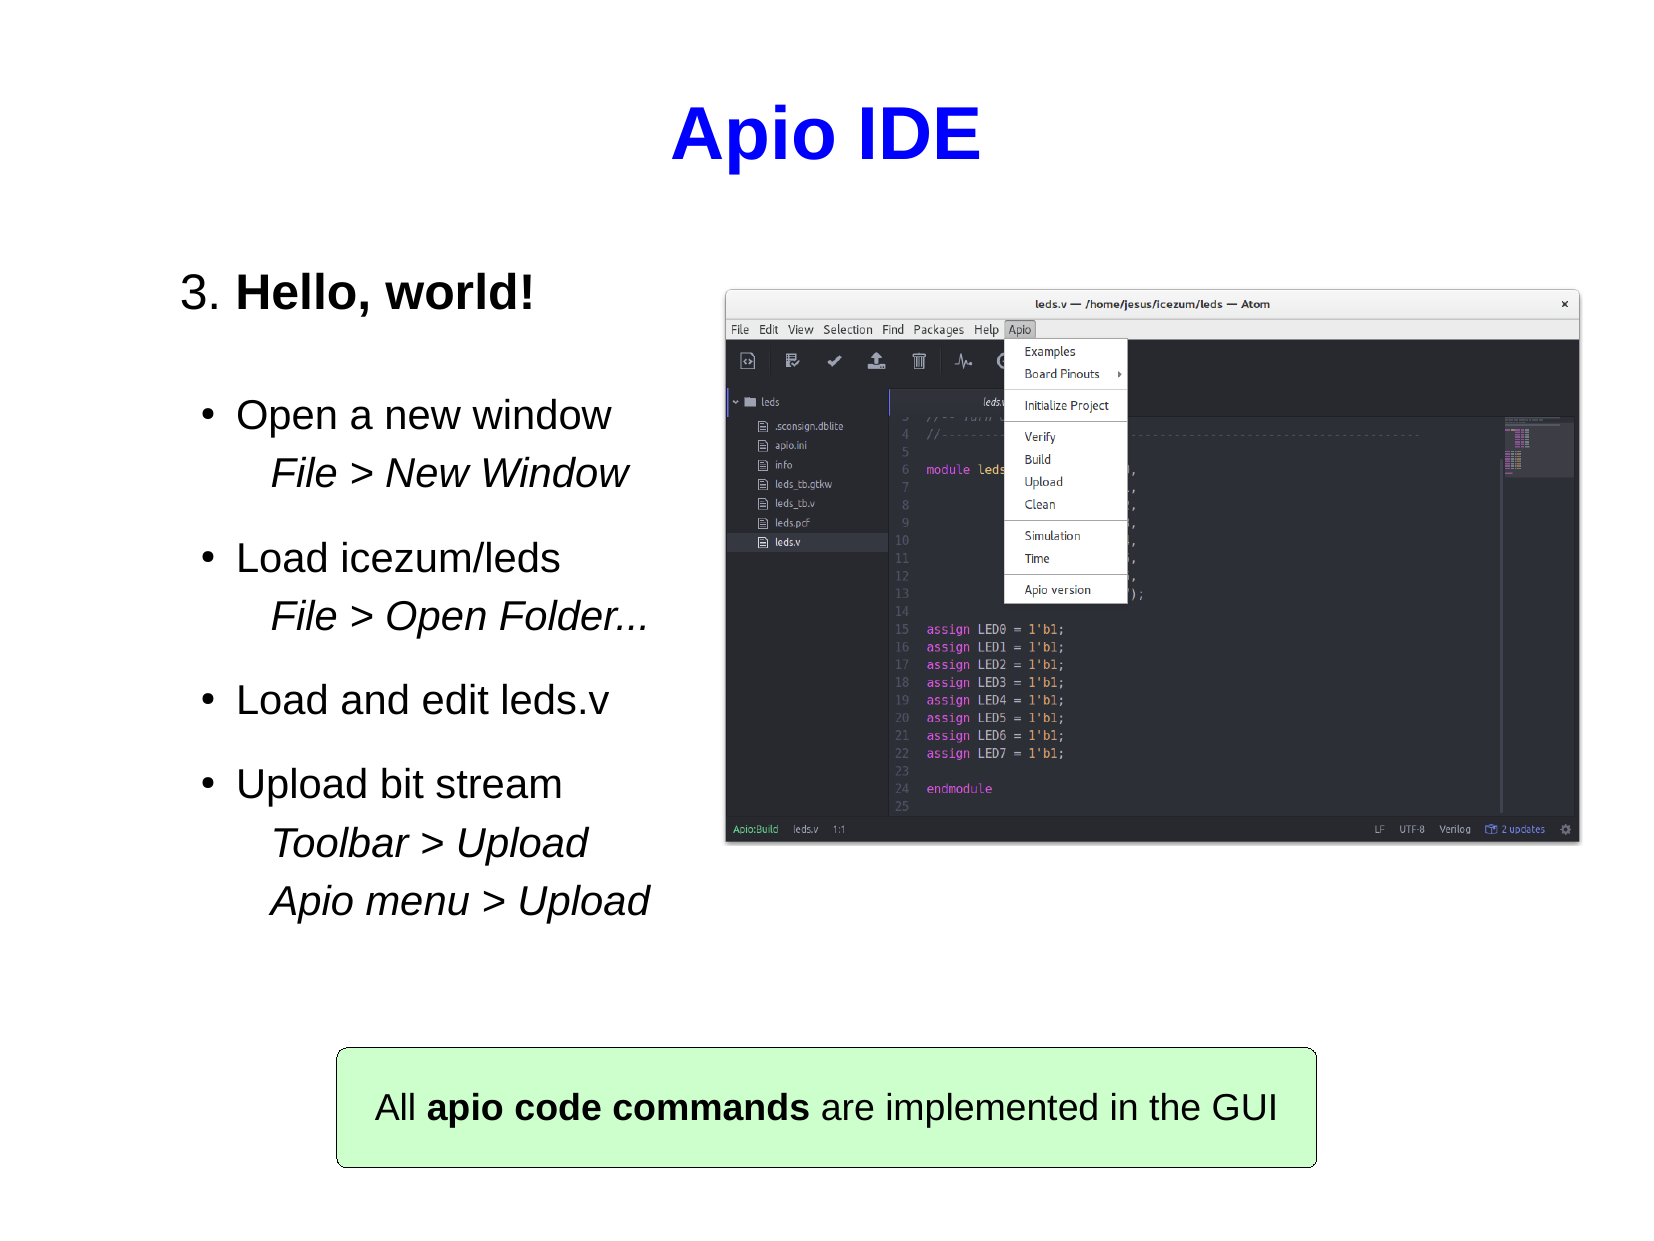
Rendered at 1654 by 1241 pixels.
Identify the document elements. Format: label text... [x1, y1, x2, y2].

text_box All apio code commands are implemented in the GUI [336, 1047, 1317, 1168]
title Apio IDE [82, 30, 1571, 238]
text_box 3. Hello, world! [165, 239, 571, 345]
text_box Open a new window File > New Window Load icezum/leds File > Open Folder... Load and edit leds.v Upload bit stream Toolbar > Upload Apio menu > Upload [185, 384, 1486, 1192]
picture [720, 286, 1583, 846]
